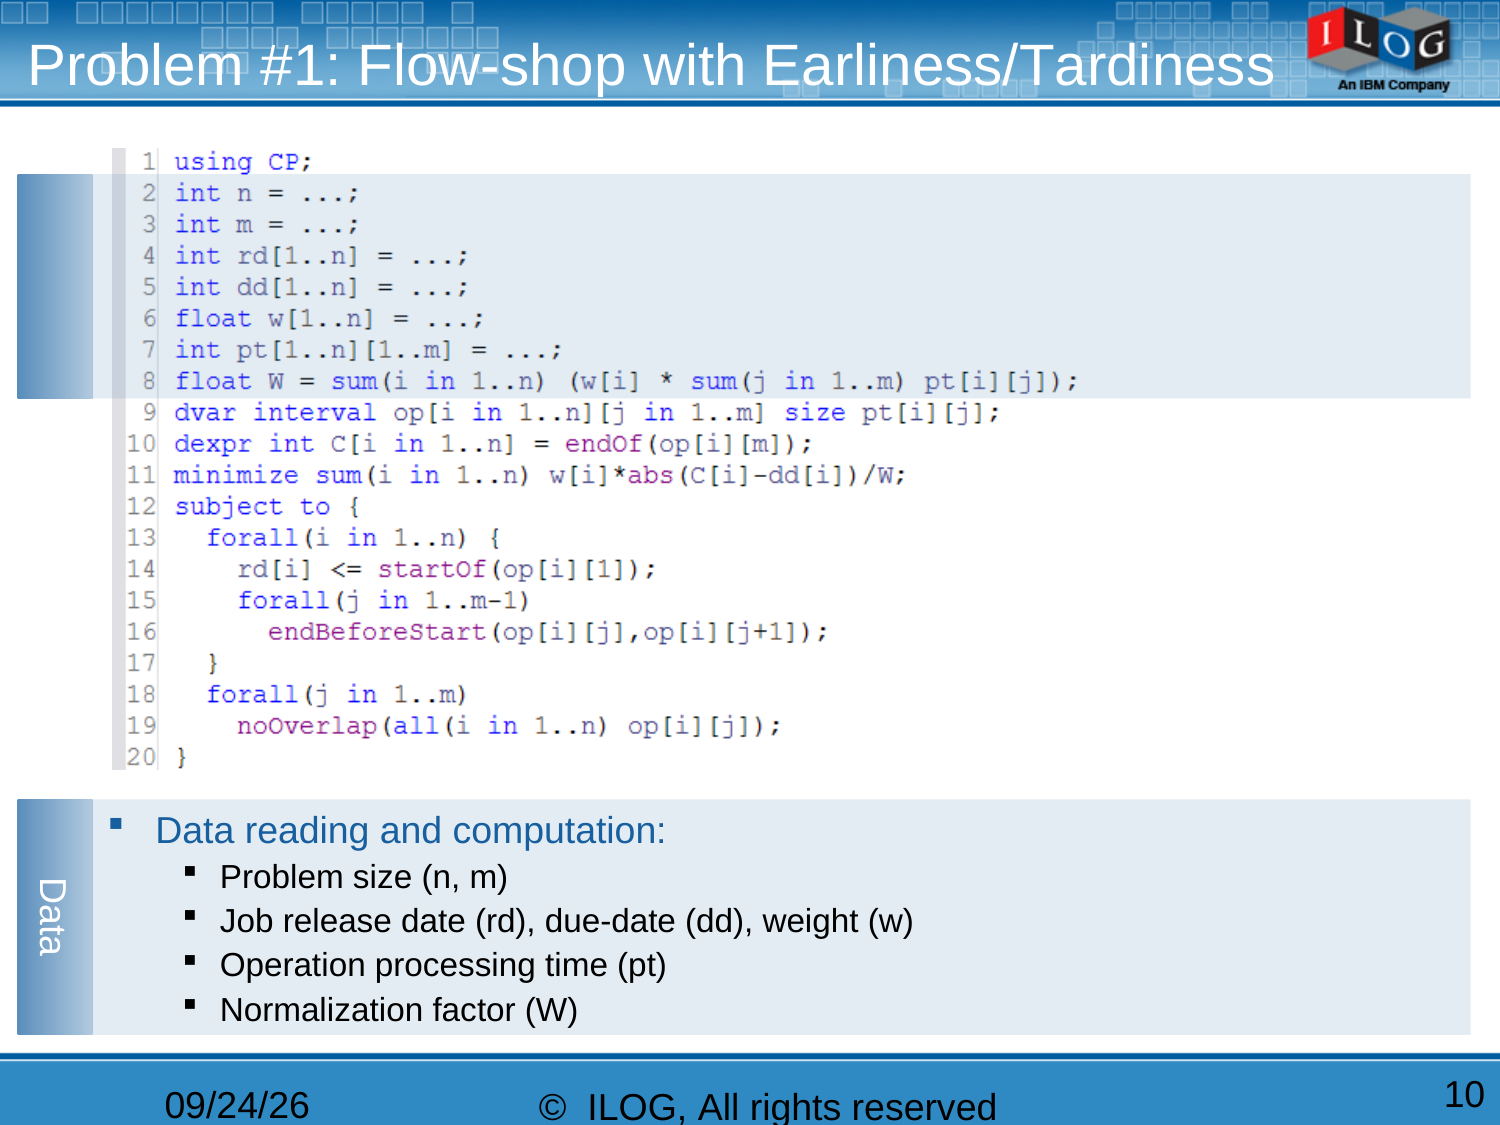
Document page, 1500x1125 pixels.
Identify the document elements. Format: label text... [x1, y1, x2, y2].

text_box [227, 1000, 238, 1017]
picture [0, 0, 1500, 1125]
text_box Data reading and computation: Problem size (n, m) Job release date (rd), due-date (dd), weight (w) Operation processing time (pt) Normalization factor (W) [92, 798, 1471, 1000]
text_box [17, 174, 1471, 399]
picture [775, 1102, 785, 1118]
text_box [553, 1000, 562, 1018]
title Problem #1: Flow-shop with Earliness/Tardiness [12, 0, 1300, 144]
text_box [92, 1000, 1471, 1035]
text_box [539, 1000, 549, 1017]
text_box Data [17, 799, 92, 1035]
